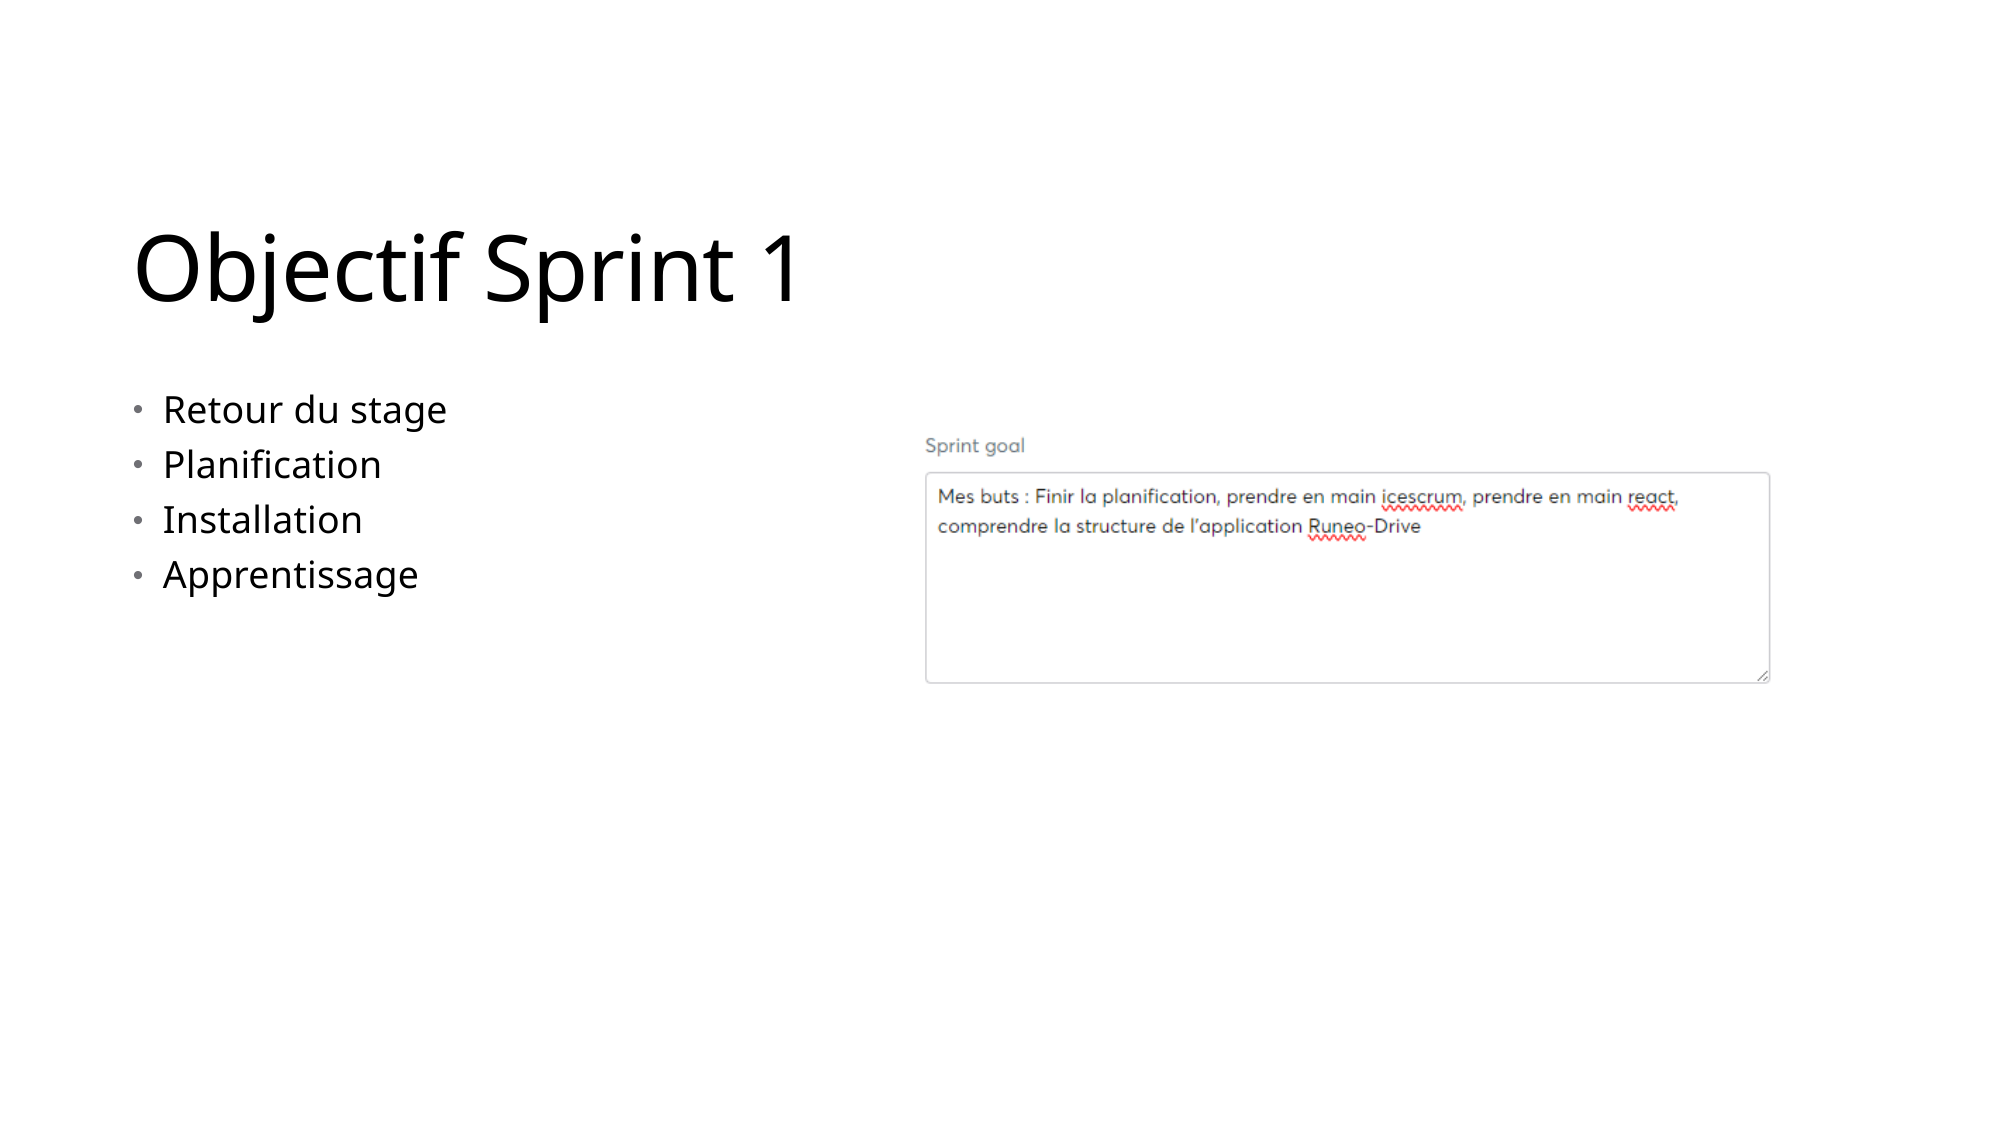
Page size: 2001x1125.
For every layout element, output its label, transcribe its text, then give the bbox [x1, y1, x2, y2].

picture [924, 427, 1779, 698]
title Objectif Sprint 1 [117, 111, 895, 329]
list Retour du stage Planification Installation Apprentissage [117, 381, 862, 1014]
